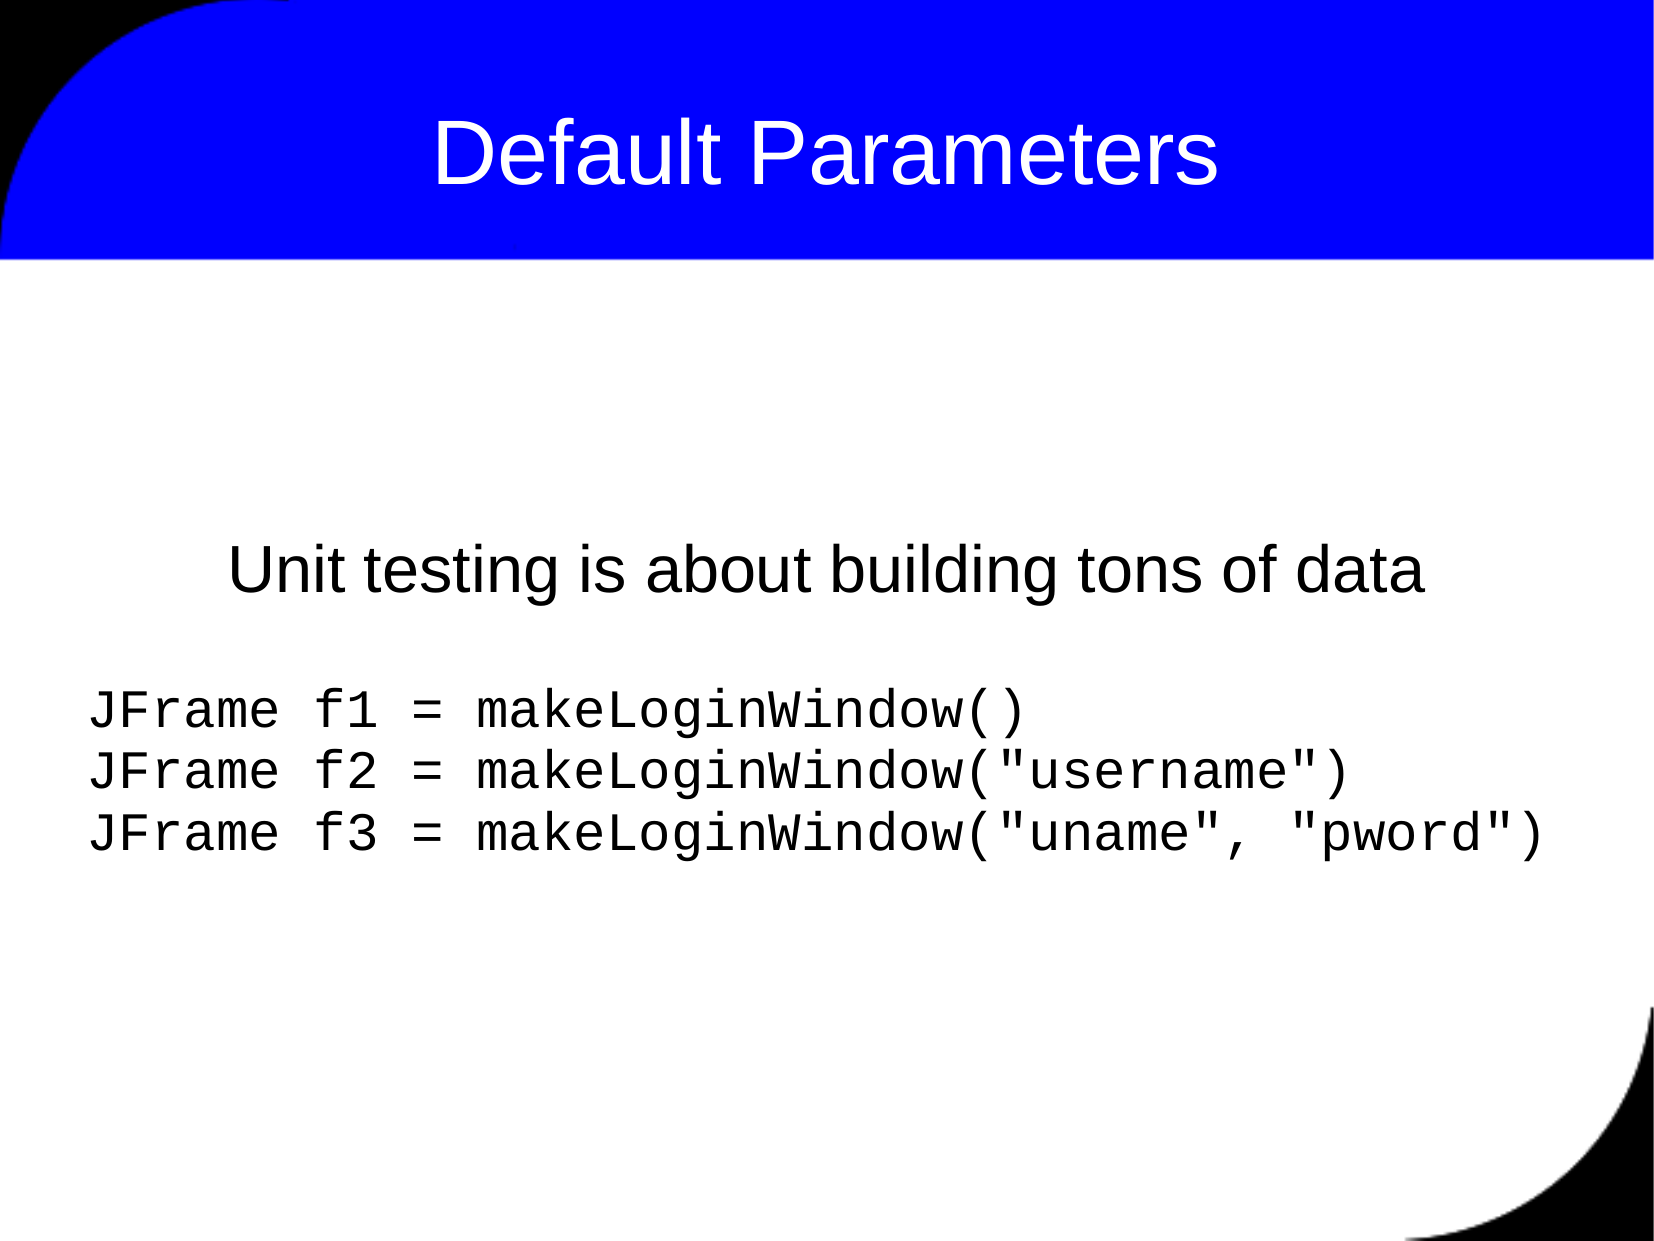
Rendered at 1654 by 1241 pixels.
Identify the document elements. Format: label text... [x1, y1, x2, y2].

title Default Parameters [82, 49, 1571, 257]
picture [0, 0, 1654, 1241]
subtitle Unit testing is about building tons of data JFrame f1 = makeLoginWindow() JFrame f2 = makeLoginWindow("username") JFrame f3 = makeLoginWindow("uname", "pword") [86, 297, 1568, 1102]
